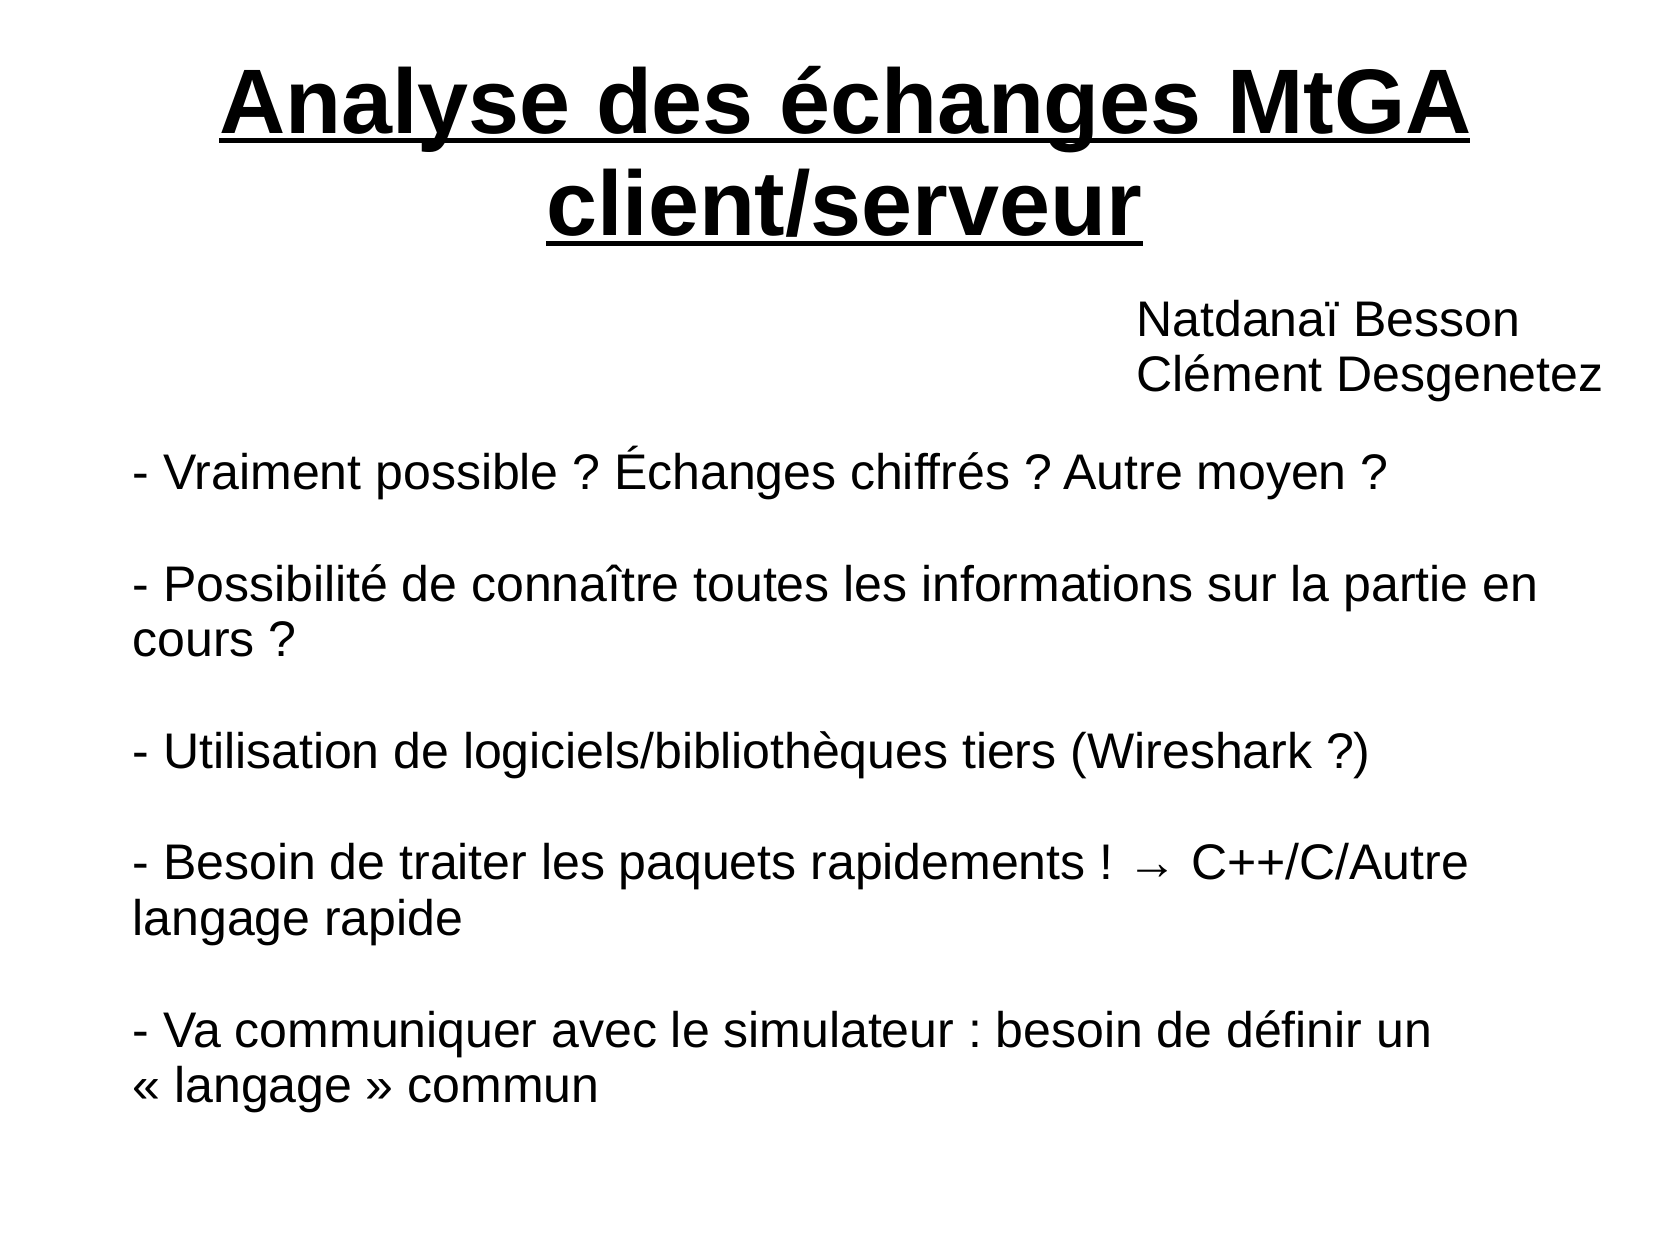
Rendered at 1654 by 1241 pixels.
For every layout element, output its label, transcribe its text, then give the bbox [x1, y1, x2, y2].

text_box Natdanaï Besson Clément Desgenetez [1122, 283, 1630, 410]
title Analyse des échanges MtGA client/serveur [82, 49, 1571, 257]
text_box - Vraiment possible ? Échanges chiffrés ? Autre moyen ? - Possibilité de connaître toutes les informations sur la partie en cours ? - Utilisation de logiciels/bibliothèques tiers (Wireshark ?) - Besoin de traiter les paquets rapidements ! → C++/C/Autre langage rapide - Va communiquer avec le simulateur : besoin de définir un « langage » commun [118, 437, 1607, 1121]
